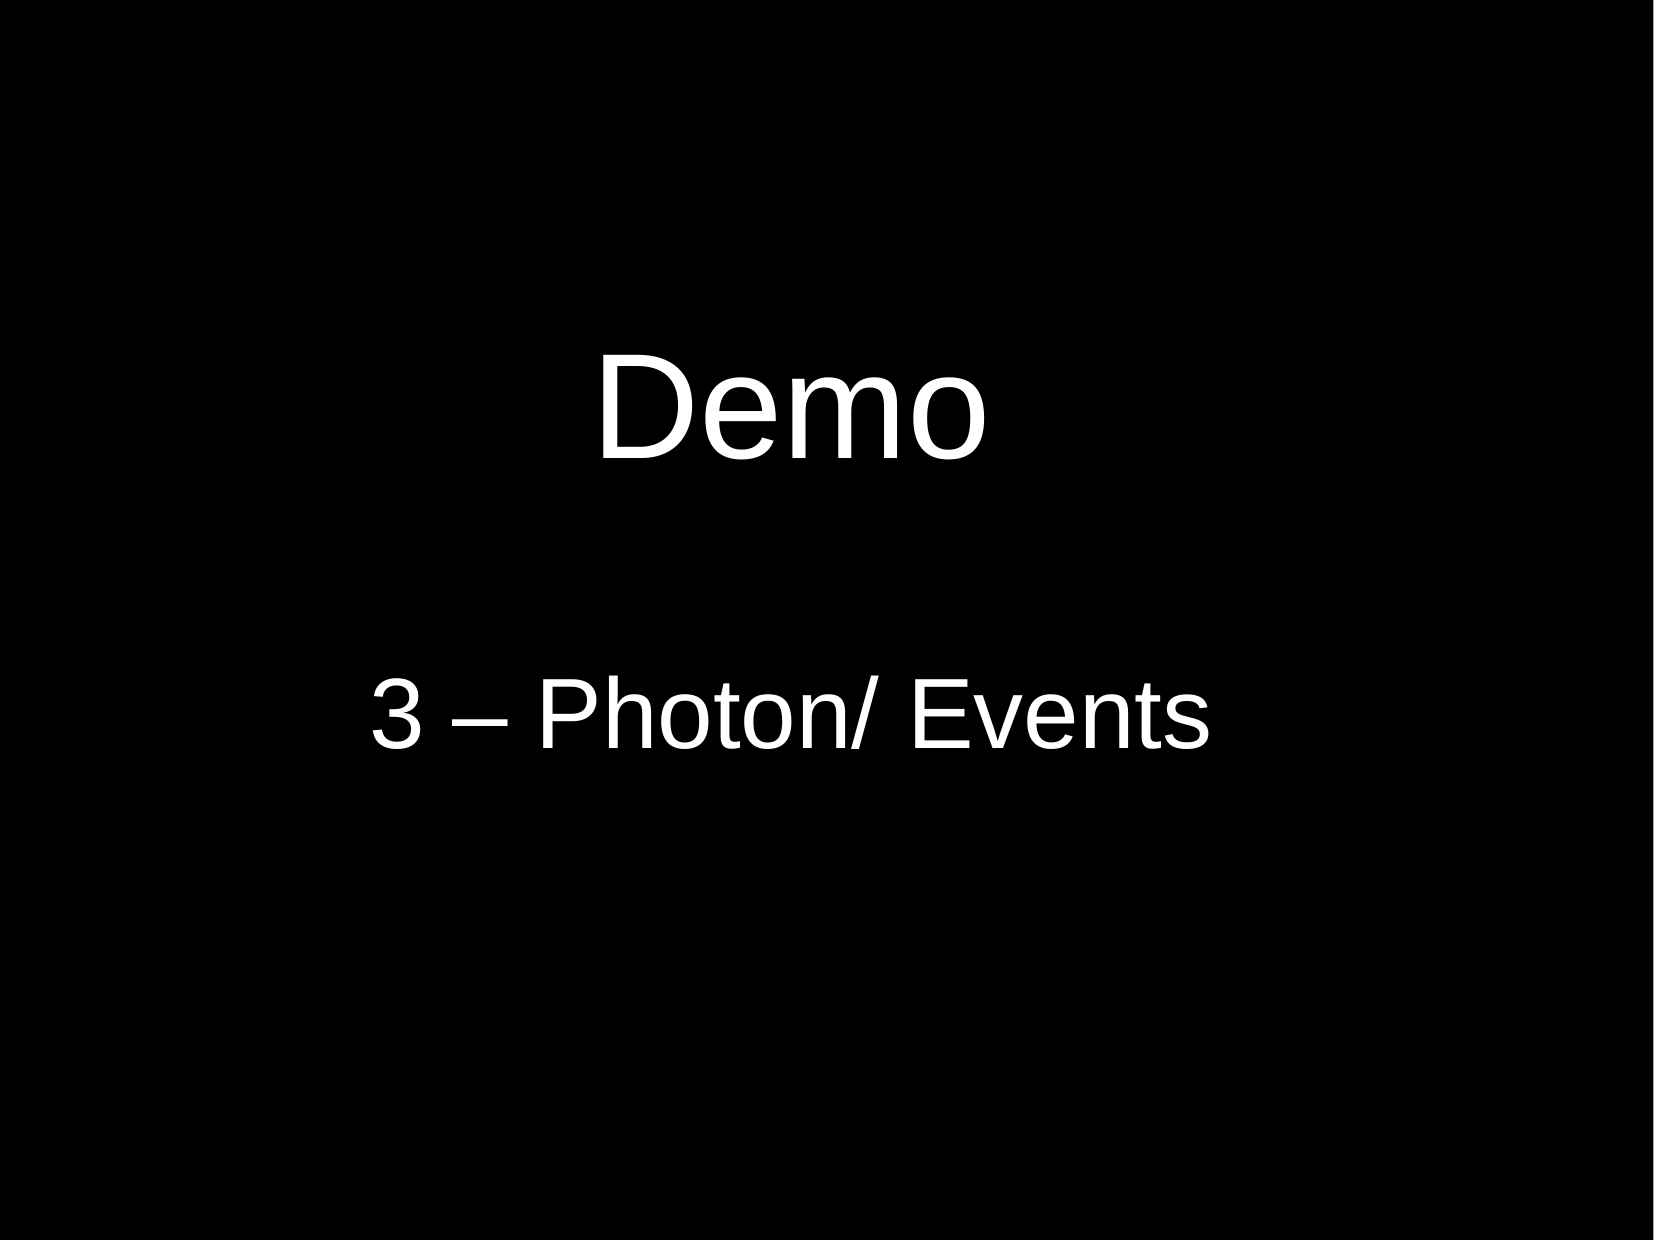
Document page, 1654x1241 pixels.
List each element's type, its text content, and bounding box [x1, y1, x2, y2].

title Demo 3 – Photon/ Events [47, 322, 1536, 770]
